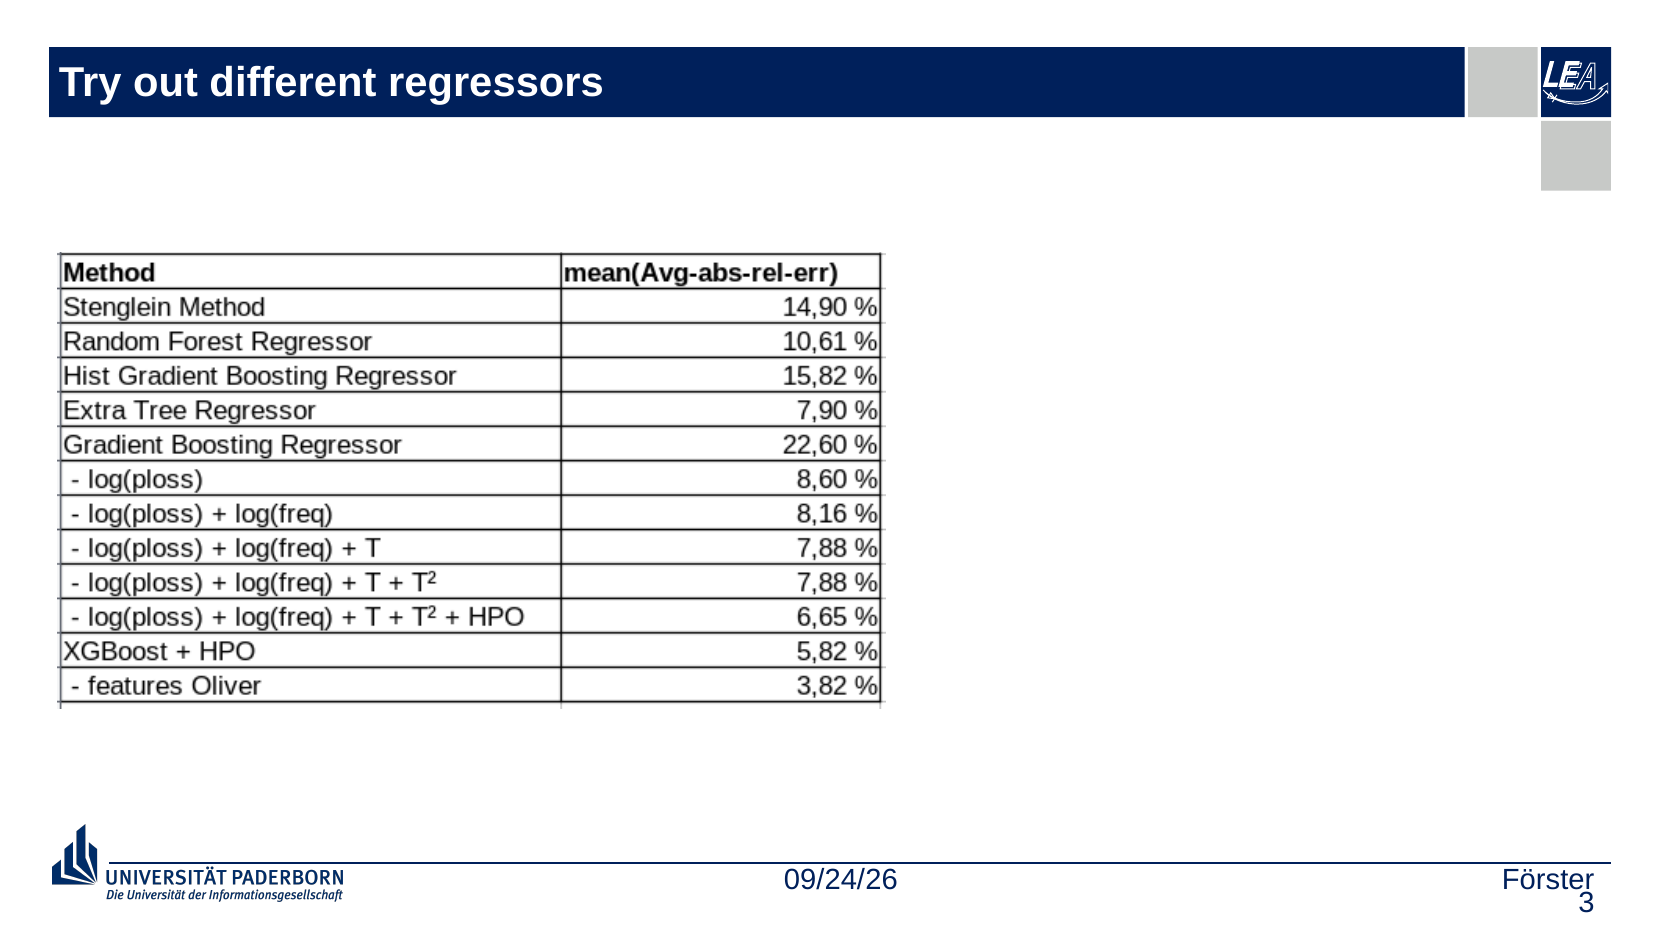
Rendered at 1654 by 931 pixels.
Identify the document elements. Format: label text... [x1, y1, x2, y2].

title Try out different regressors [59, 47, 1447, 117]
picture [57, 252, 886, 709]
picture [52, 824, 343, 902]
